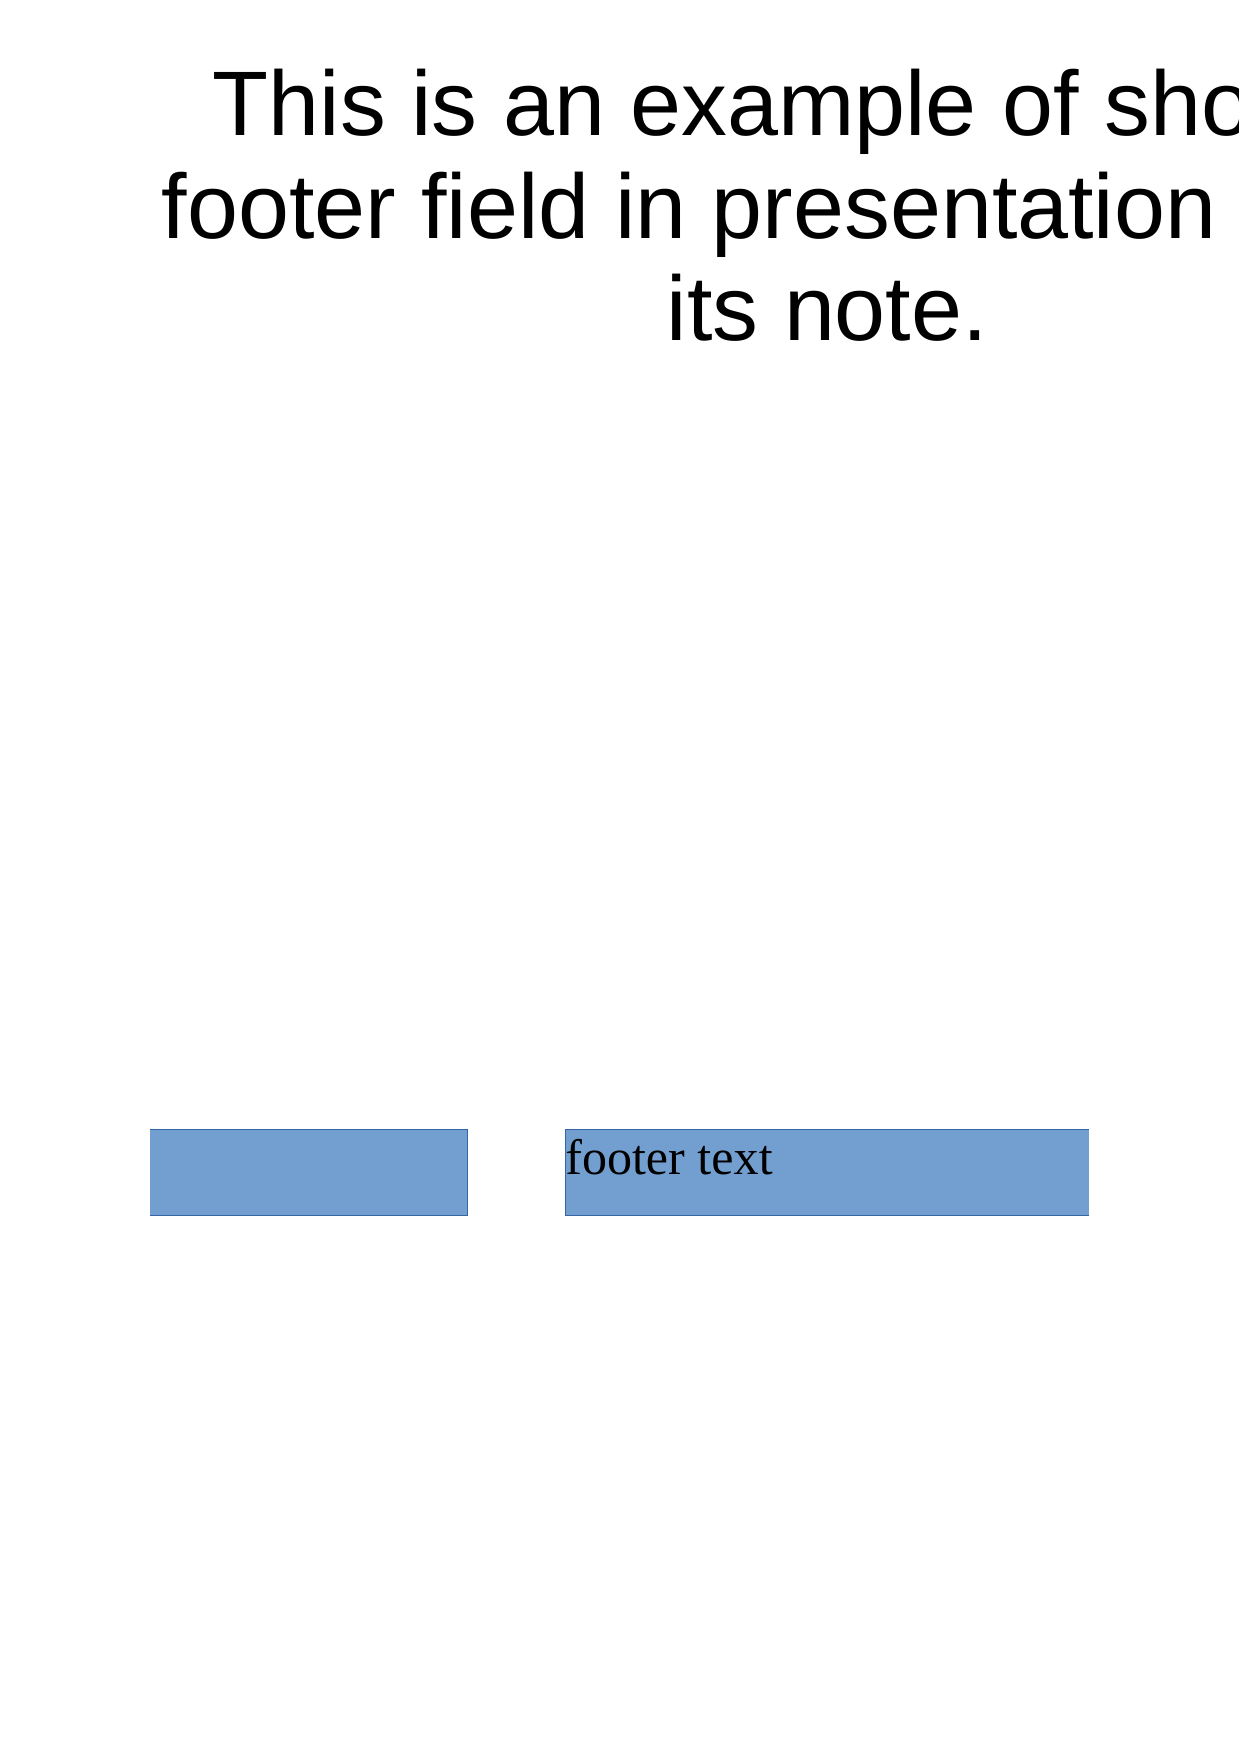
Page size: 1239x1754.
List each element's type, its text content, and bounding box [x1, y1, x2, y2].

title This is an example of showing footer field in presentation and in its note. [121, 102, 1239, 311]
